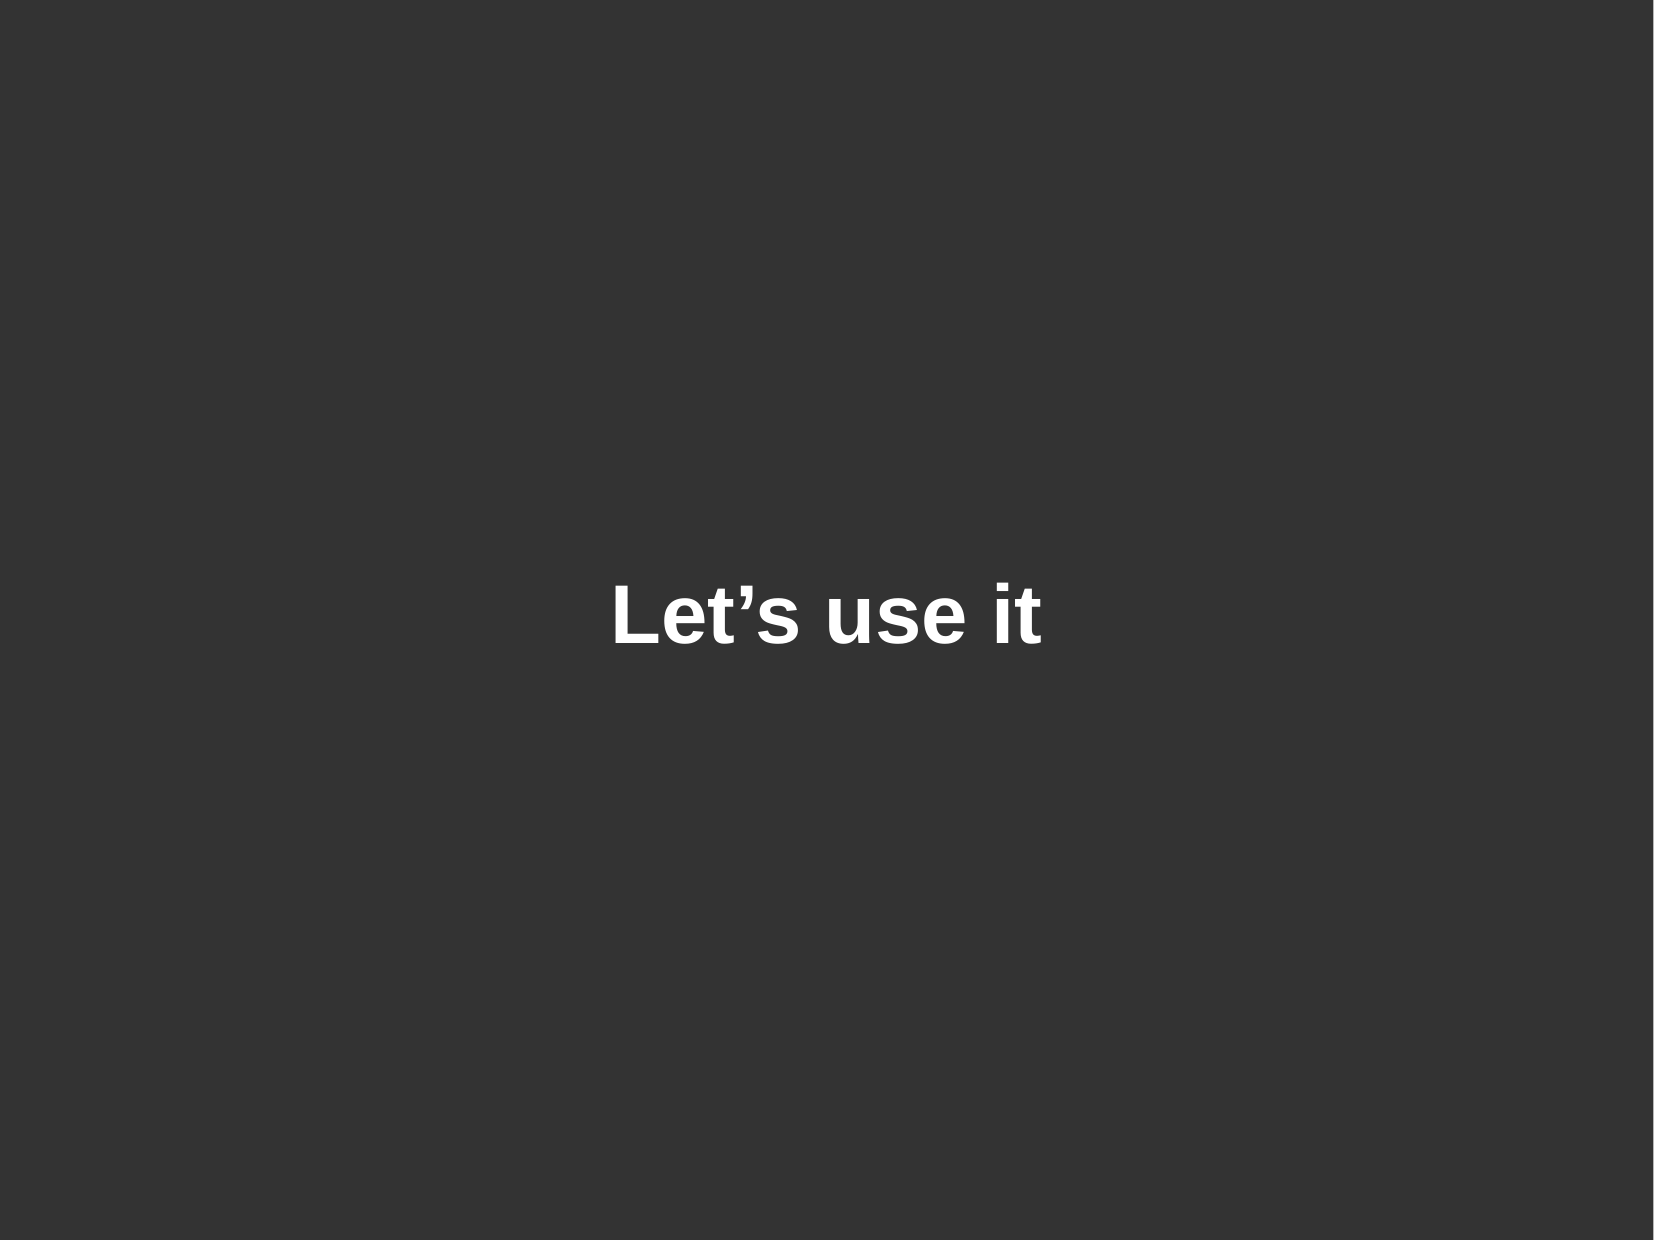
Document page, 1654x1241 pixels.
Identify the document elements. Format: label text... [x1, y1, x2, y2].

text_box Let’s use it [82, 134, 1571, 1095]
